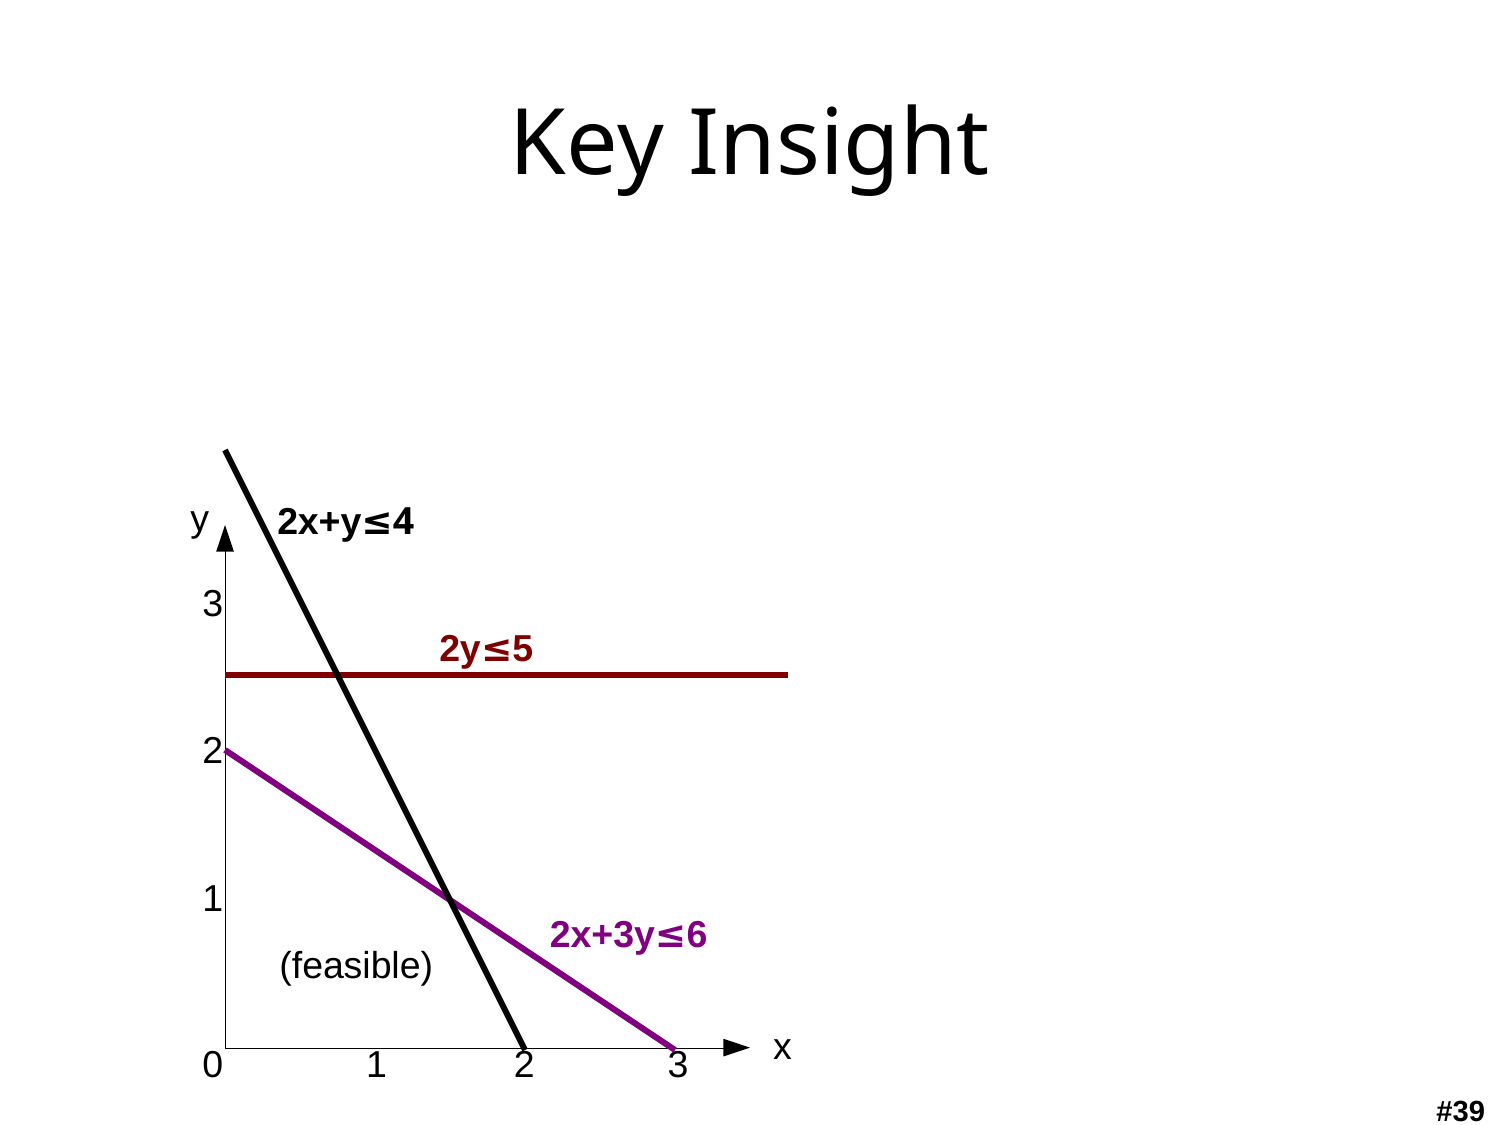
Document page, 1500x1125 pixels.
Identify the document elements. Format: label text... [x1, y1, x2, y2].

text_box 0 [187, 1035, 238, 1093]
text_box 2y≤5 [424, 613, 539, 673]
text_box y [175, 490, 225, 547]
text_box 2x+3y≤6 [535, 900, 713, 959]
text_box 1 [351, 1036, 402, 1094]
text_box 2 [187, 722, 238, 780]
text_box 2x+y≤4 [262, 487, 421, 546]
text_box 3 [652, 1036, 704, 1094]
text_box x [758, 1018, 807, 1075]
title Key Insight [601, 45, 1476, 233]
text_box (feasible) [264, 937, 449, 995]
text_box 2 [499, 1036, 550, 1094]
text_box 3 [187, 574, 238, 632]
list Each linear constraint (e.g., 2x+3y ≤ 6) corresponds to a half-plane [0, 0, 601, 413]
text_box 1 [187, 870, 238, 927]
